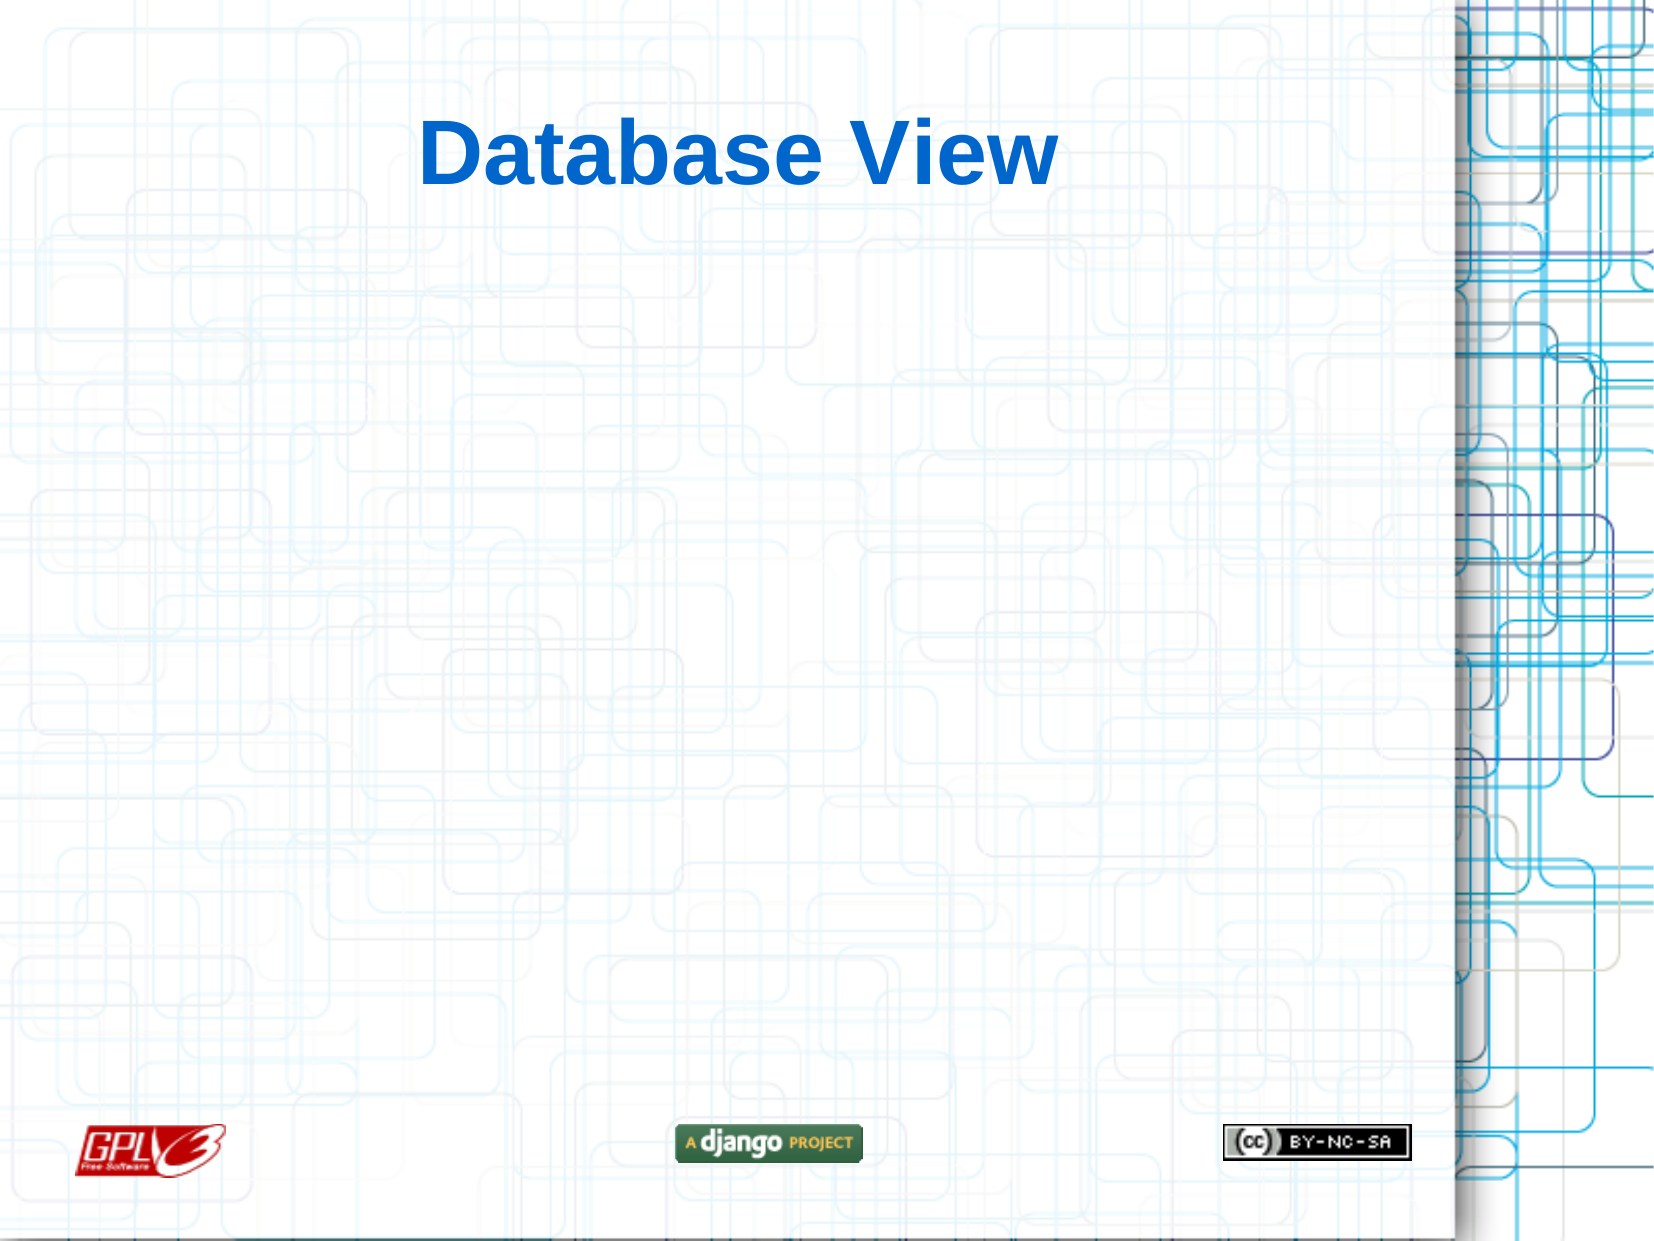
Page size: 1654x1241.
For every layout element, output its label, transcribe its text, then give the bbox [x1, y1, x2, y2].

title Database View [59, 56, 1418, 237]
picture [0, 0, 1654, 1241]
